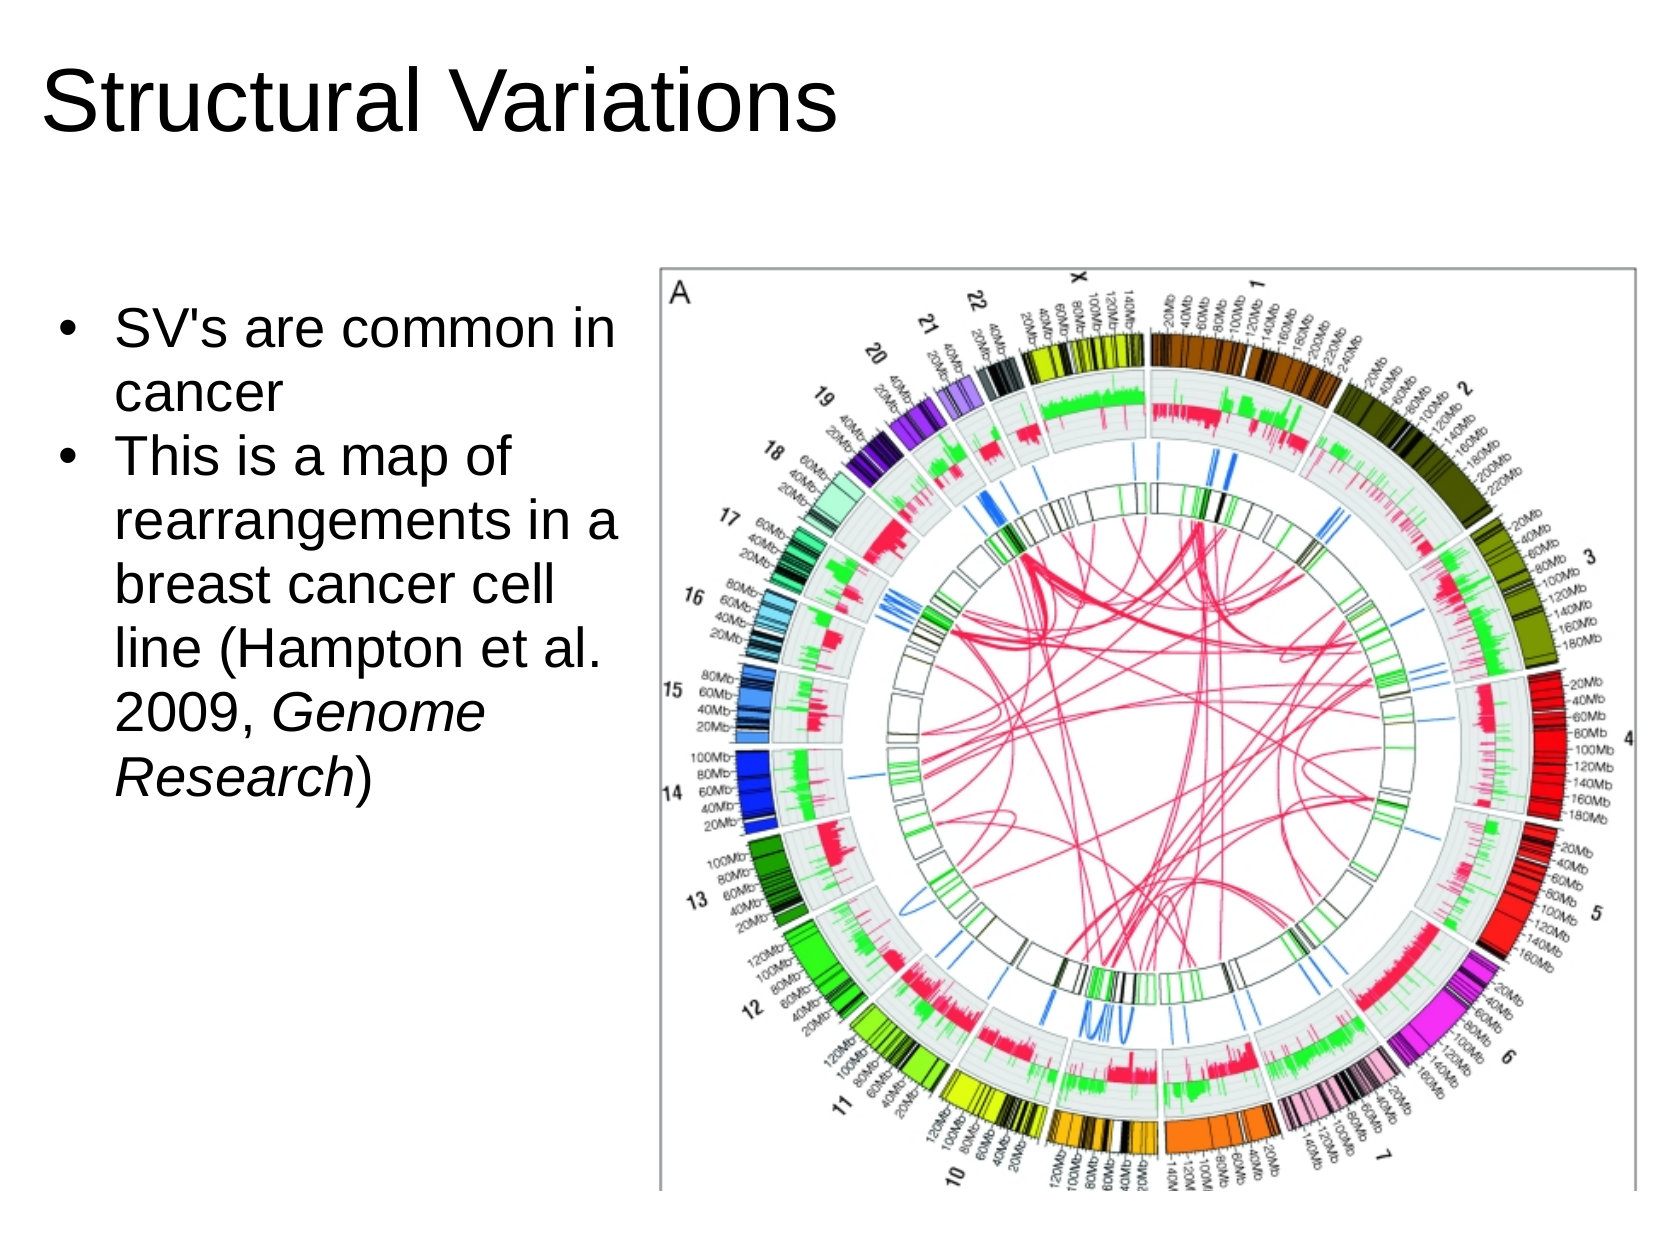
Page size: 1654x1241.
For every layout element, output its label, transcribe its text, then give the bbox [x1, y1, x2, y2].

title Structural Variations [40, 50, 1615, 258]
picture [659, 267, 1638, 1191]
list SV's are common in cancer This is a map of rearrangements in a breast cancer cell line (Hampton et al. 2009, Genome Research) [39, 296, 633, 1115]
